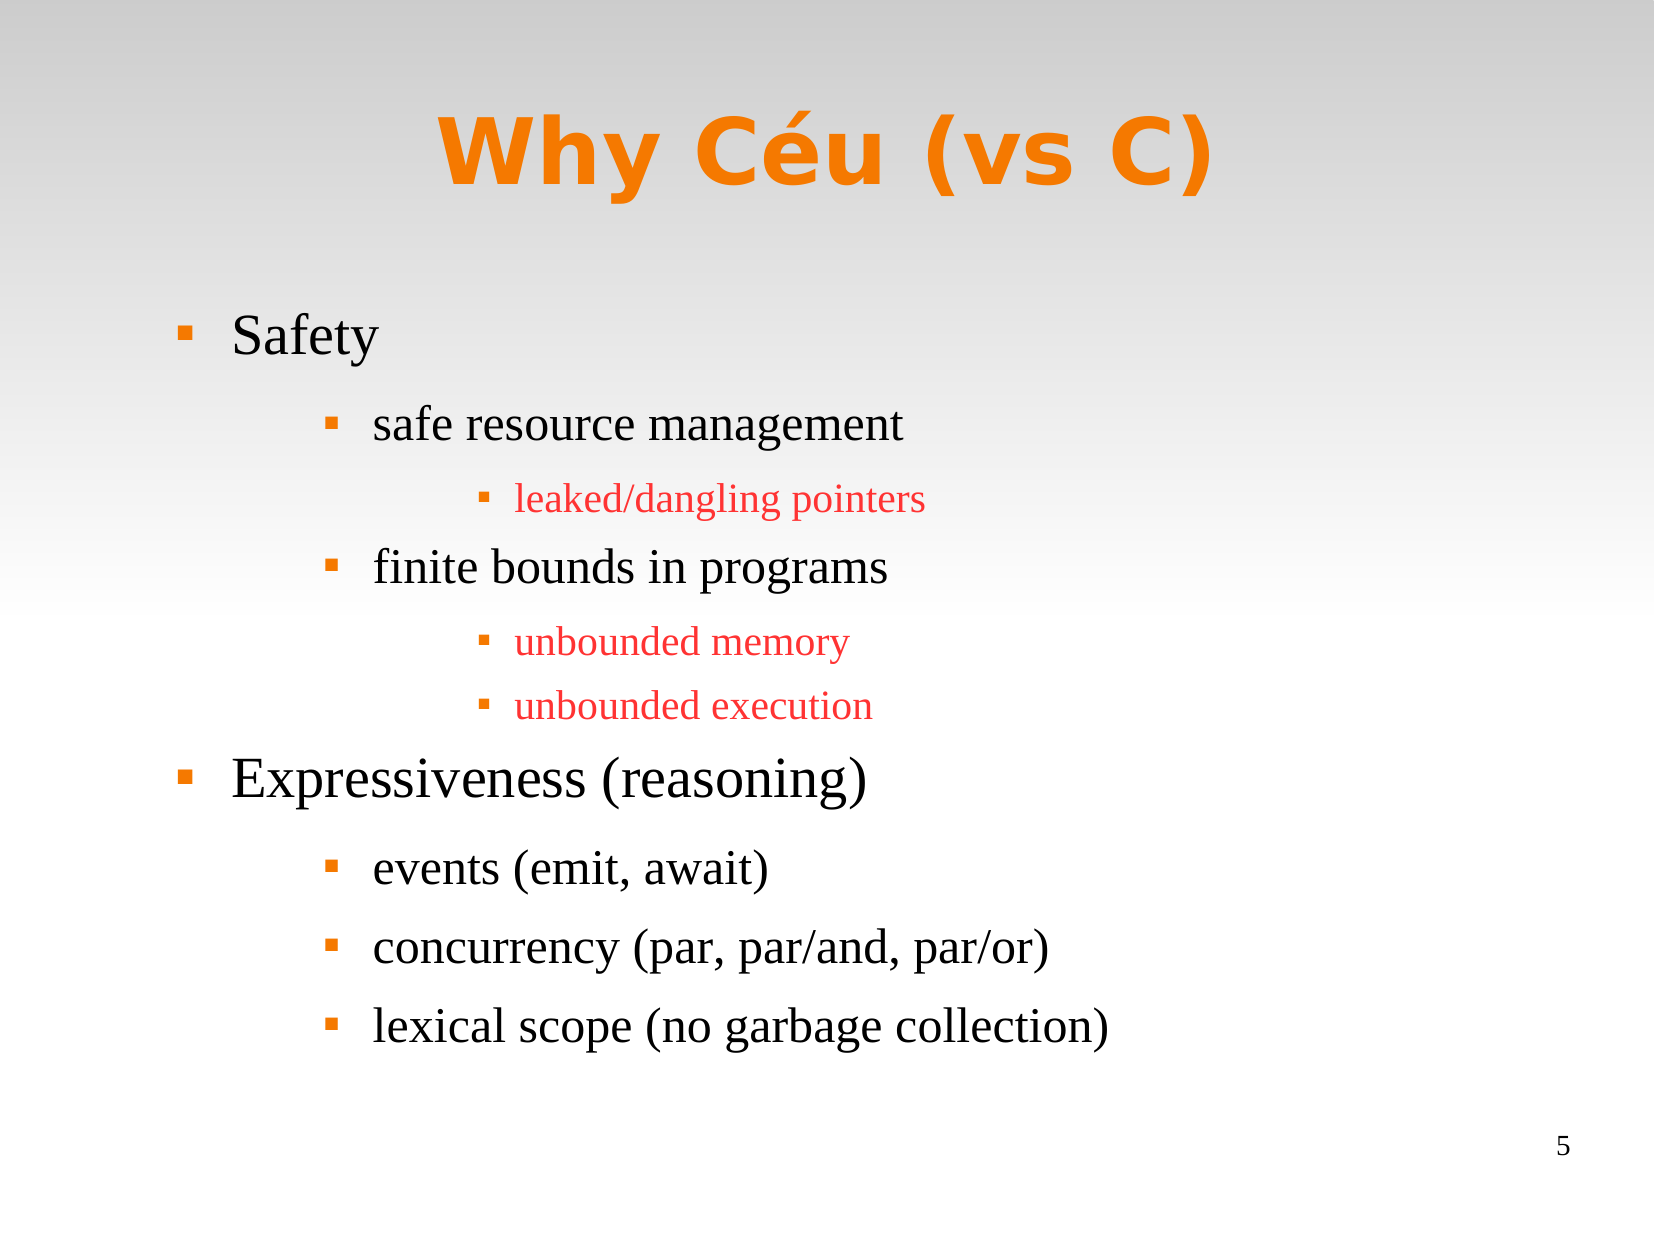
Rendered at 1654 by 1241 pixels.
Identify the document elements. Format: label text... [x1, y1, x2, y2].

title Why Céu (vs C) [82, 49, 1571, 257]
list Safety safe resource management leaked/dangling pointers finite bounds in programs unbounded memory unbounded execution Expressiveness (reasoning) events (emit, await) concurrency (par, par/and, par/or) lexical scope (no garbage collection) [89, 302, 1463, 1121]
